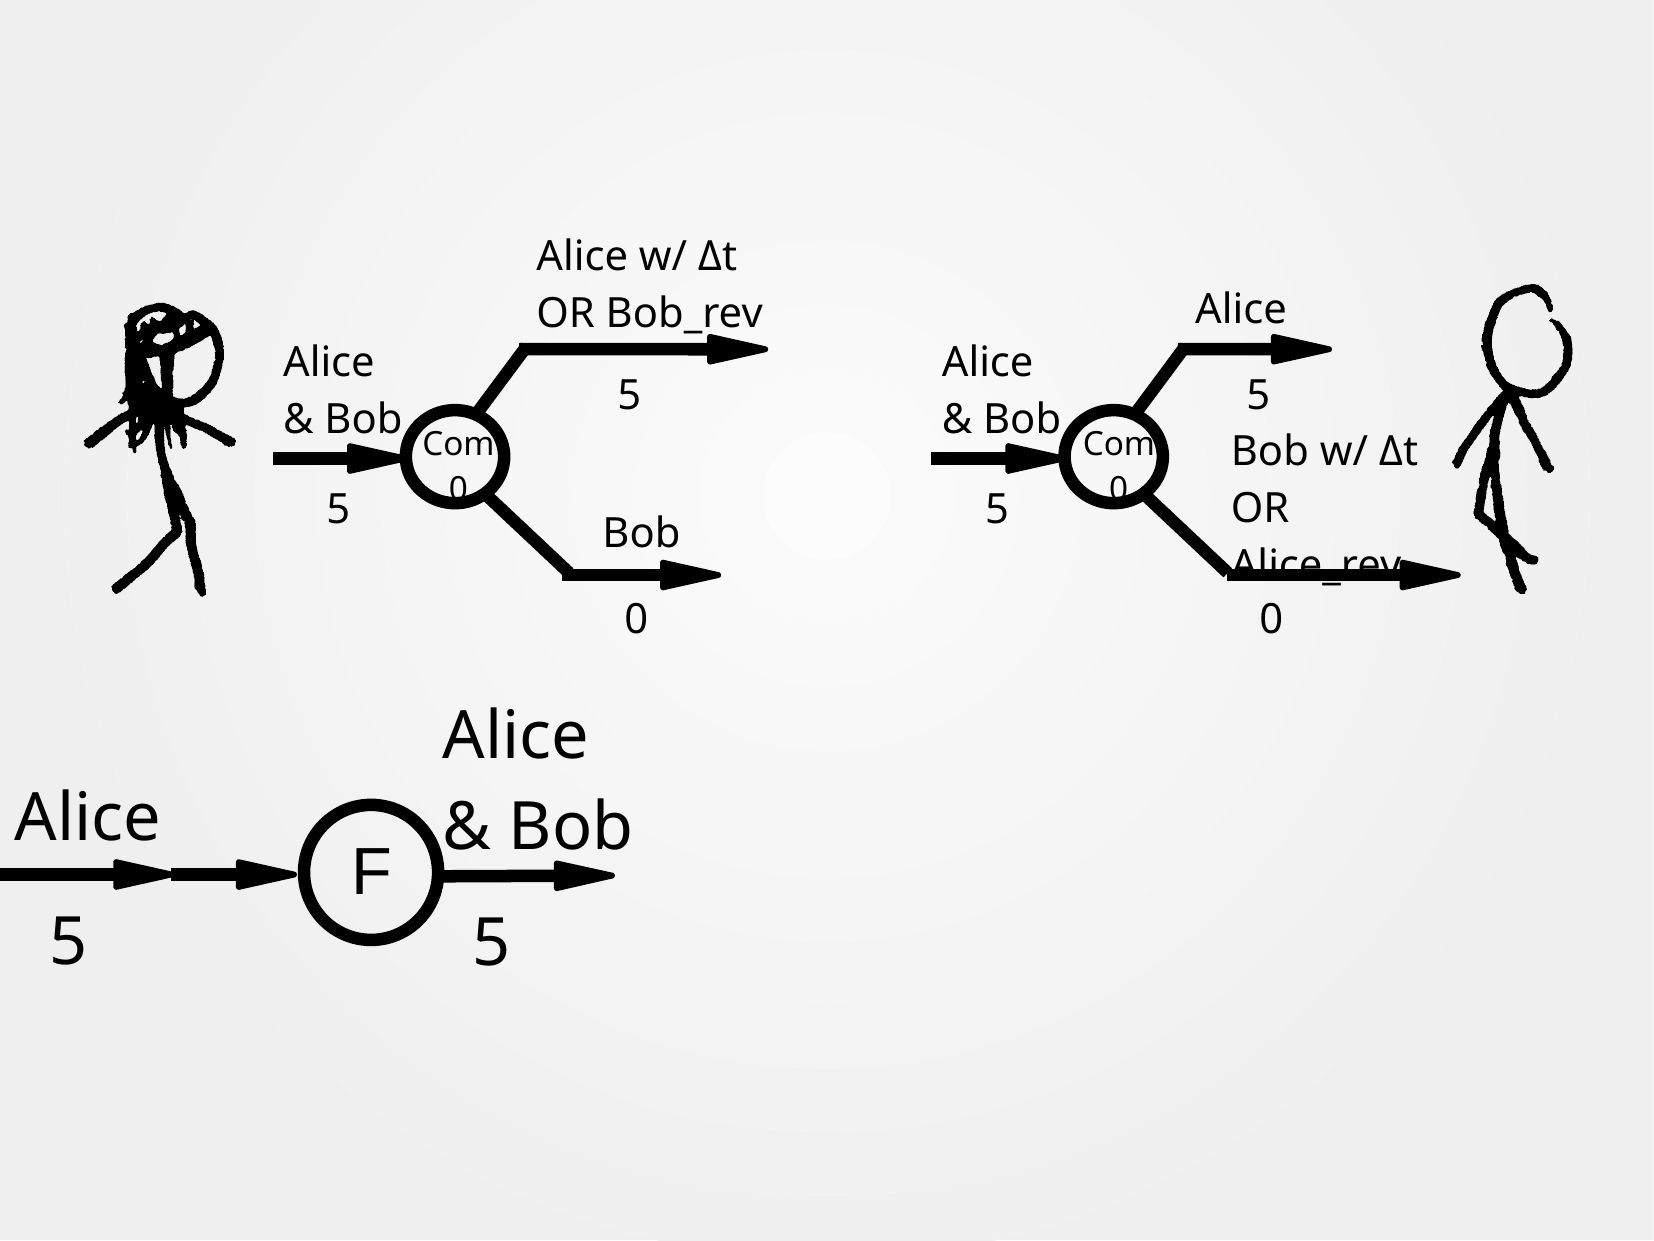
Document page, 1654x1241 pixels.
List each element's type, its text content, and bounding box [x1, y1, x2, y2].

text_box 5 [1231, 357, 1287, 413]
text_box Bob w/ Δt OR Alice_rev [1216, 413, 1482, 579]
text_box Alice [1180, 271, 1321, 337]
text_box Com 0 [1068, 412, 1186, 510]
text_box Alice [0, 761, 192, 857]
text_box 5 [34, 886, 121, 988]
text_box 5 [602, 357, 657, 428]
picture [82, 301, 238, 597]
text_box 5 [311, 471, 367, 542]
text_box 0 [609, 581, 673, 652]
text_box Alice & Bob [427, 680, 665, 864]
text_box Alice w/ Δt OR Bob_rev [521, 218, 781, 334]
text_box 0 [1244, 581, 1308, 652]
text_box 5 [970, 471, 1025, 542]
text_box Alice & Bob [268, 324, 442, 451]
text_box 5 [457, 887, 532, 989]
text_box Com 0 [407, 412, 526, 510]
picture [1448, 280, 1576, 597]
text_box Bob [587, 495, 698, 561]
text_box Alice & Bob [927, 324, 1101, 451]
text_box F [336, 826, 426, 917]
